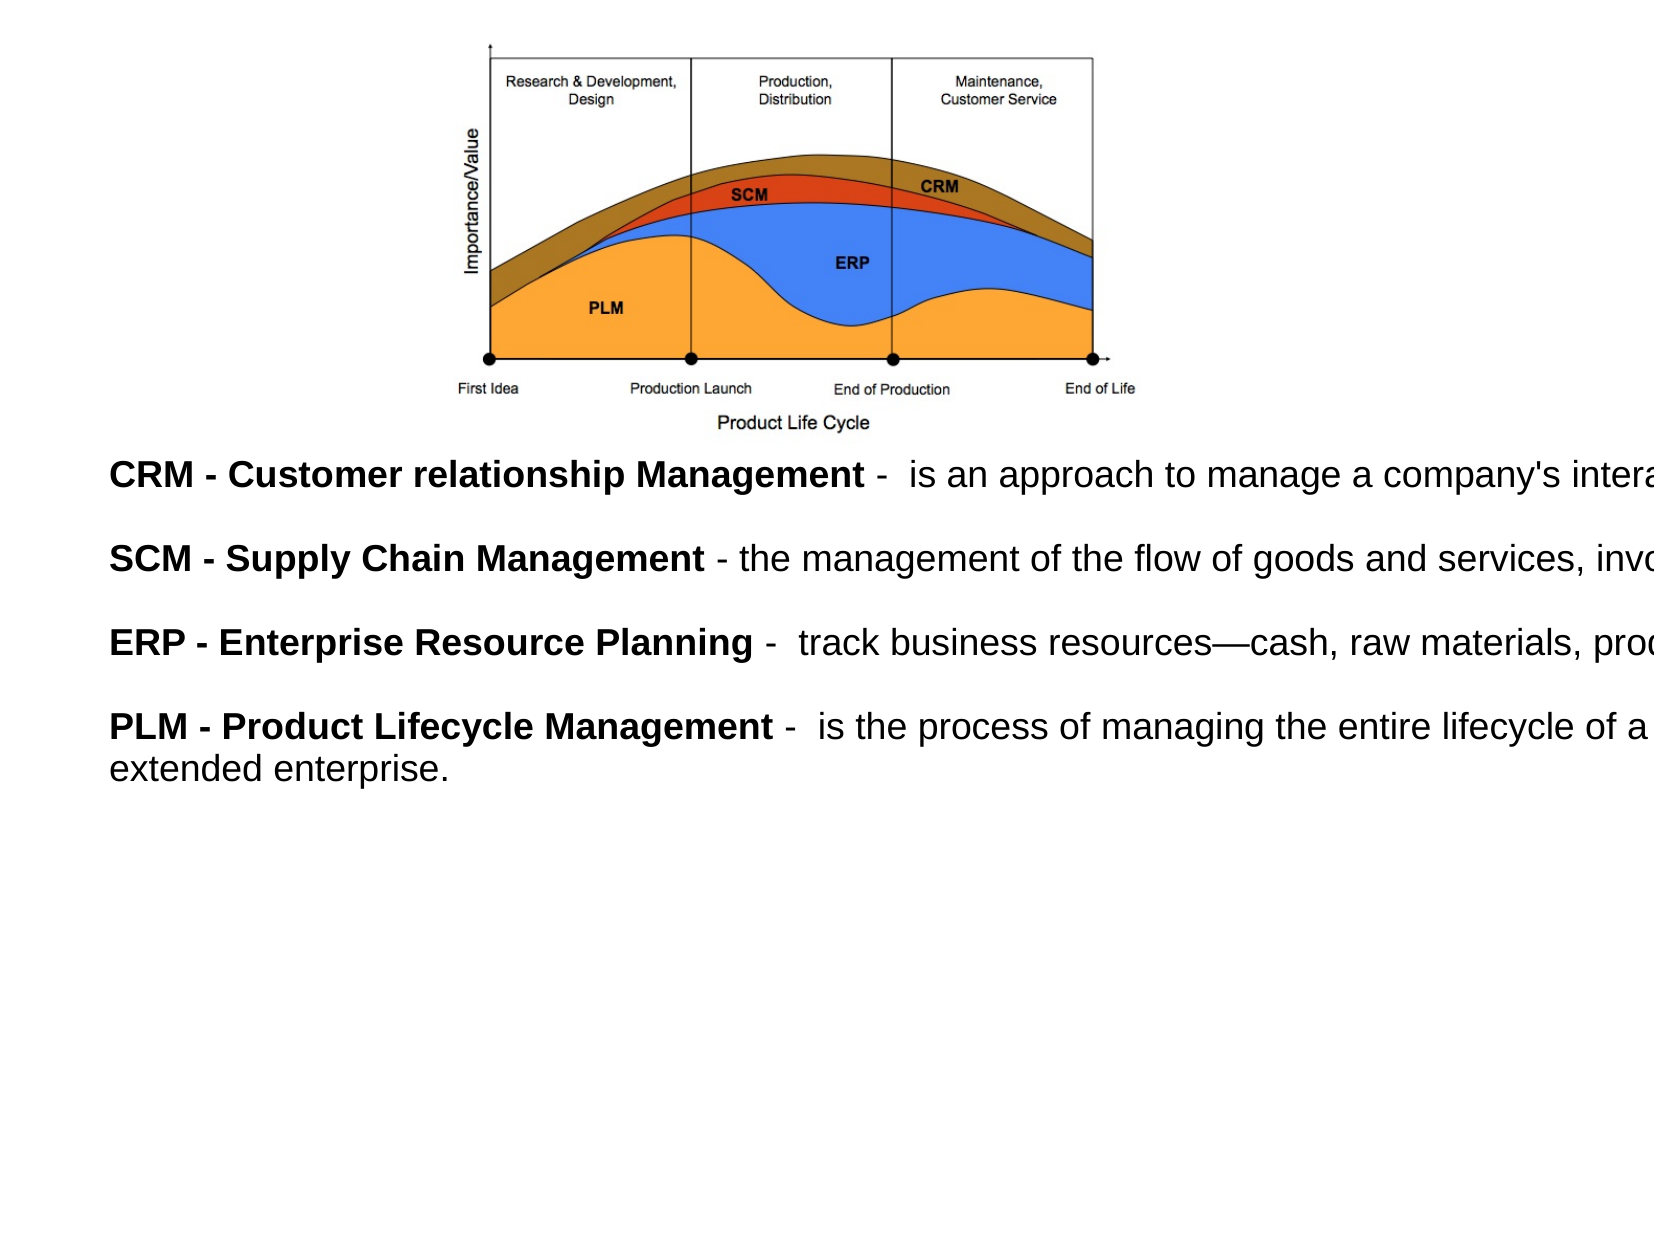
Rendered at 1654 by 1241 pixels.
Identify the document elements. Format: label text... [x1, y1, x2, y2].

picture [437, 9, 1146, 445]
text_box CRM - Customer relationship Management - is an approach to manage a company's interaction with current and potential customers. It uses data analysis about customers' history with a company to improve business relationships with customers, specifically focusing on customer retention and ultimately driving sales growth. SCM - Supply Chain Management - the management of the flow of goods and services, involves the movement and storage of raw materials, of work-in-process inventory, and of finished goods from point of origin to point of consumption. ERP - Enterprise Resource Planning - track business resources—cash, raw materials, production capacity—and the status of business commitments: orders, purchase orders, and payroll. PLM - Product Lifecycle Management - is the process of managing the entire lifecycle of a product from inception, through engineering design and manufacture, to service and disposal of manufactured products. PLM integrates people, data, processes and business systems and provides a product information backbone for companies and their extended enterprise. [94, 445, 1560, 1217]
